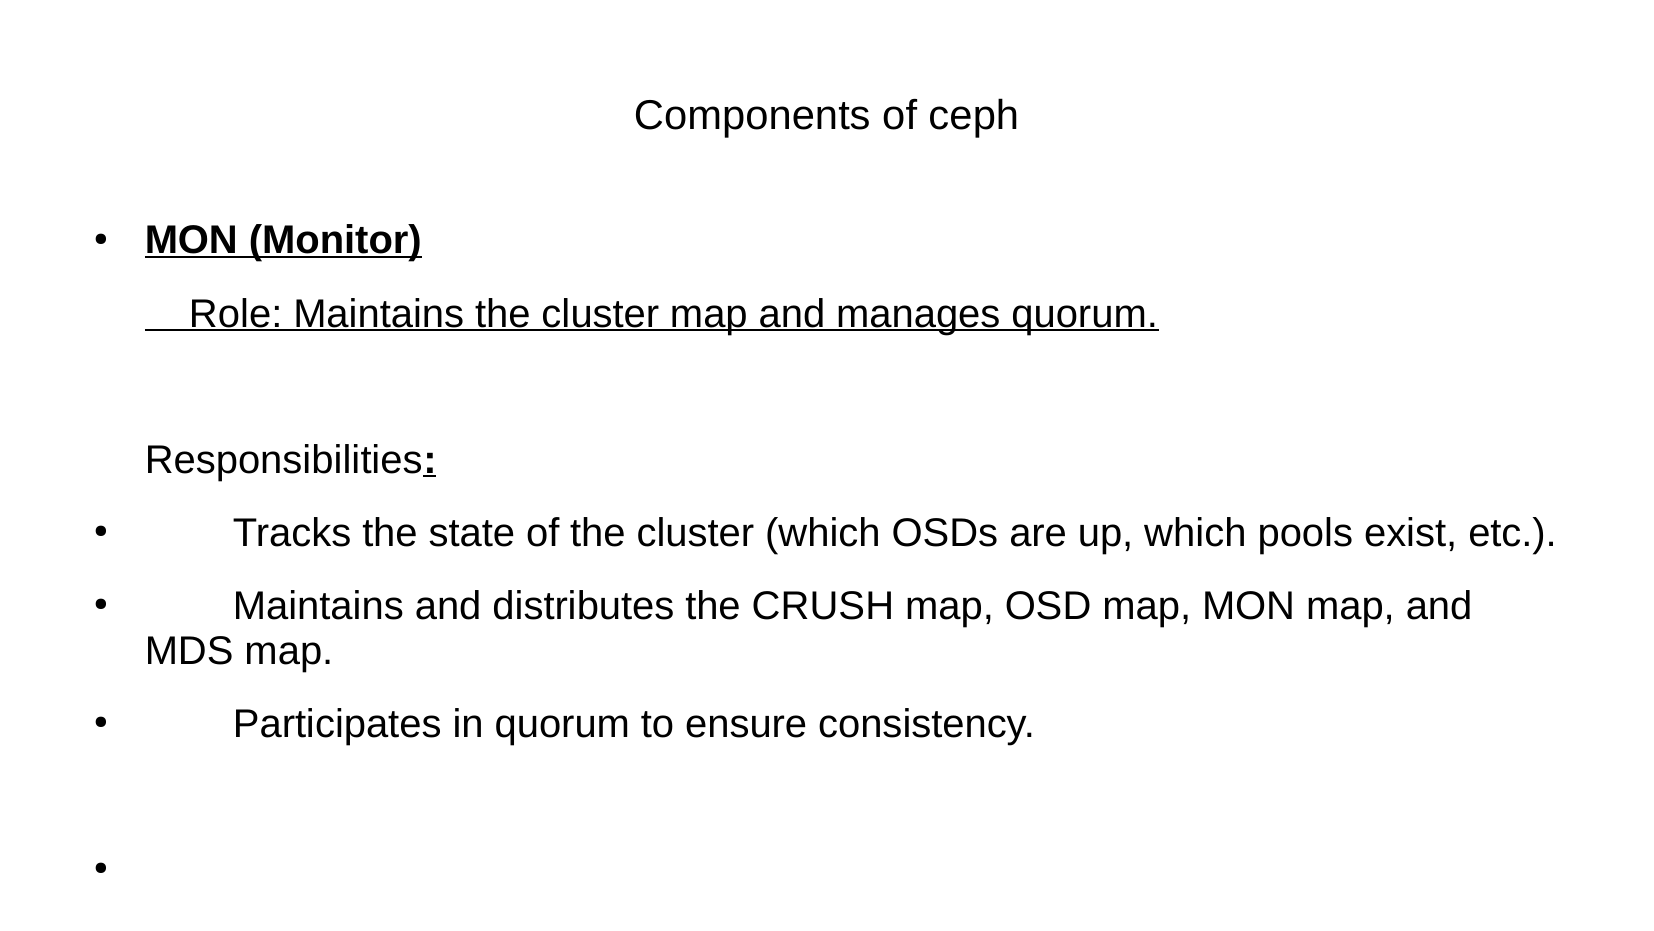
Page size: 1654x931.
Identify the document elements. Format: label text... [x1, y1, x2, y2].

title Components of ceph [82, 37, 1571, 193]
list MON (Monitor) Role: Maintains the cluster map and manages quorum. Responsibilities: Tracks the state of the cluster (which OSDs are up, which pools exist, etc.). Maintains and distributes the CRUSH map, OSD map, MON map, and MDS map. Participates in quorum to ensure consistency. [76, 217, 1565, 758]
